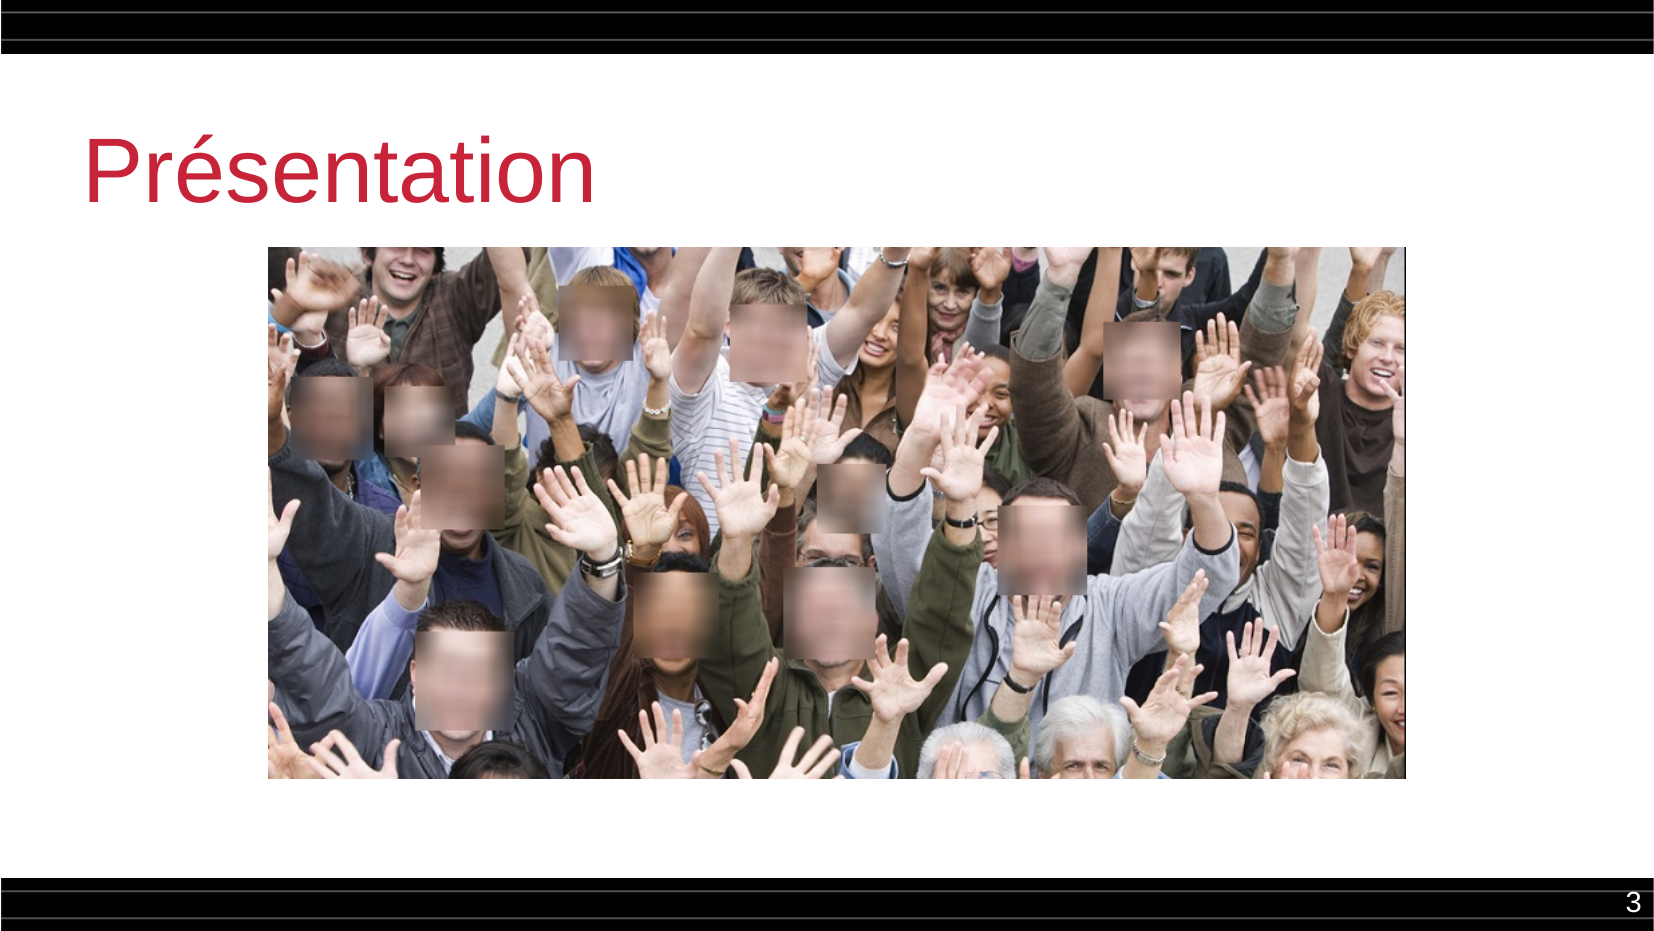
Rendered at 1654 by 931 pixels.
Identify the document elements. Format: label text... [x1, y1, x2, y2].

title Présentation [82, 92, 1571, 249]
picture [1, 878, 1654, 931]
picture [1, 0, 1654, 54]
picture [268, 247, 1406, 779]
